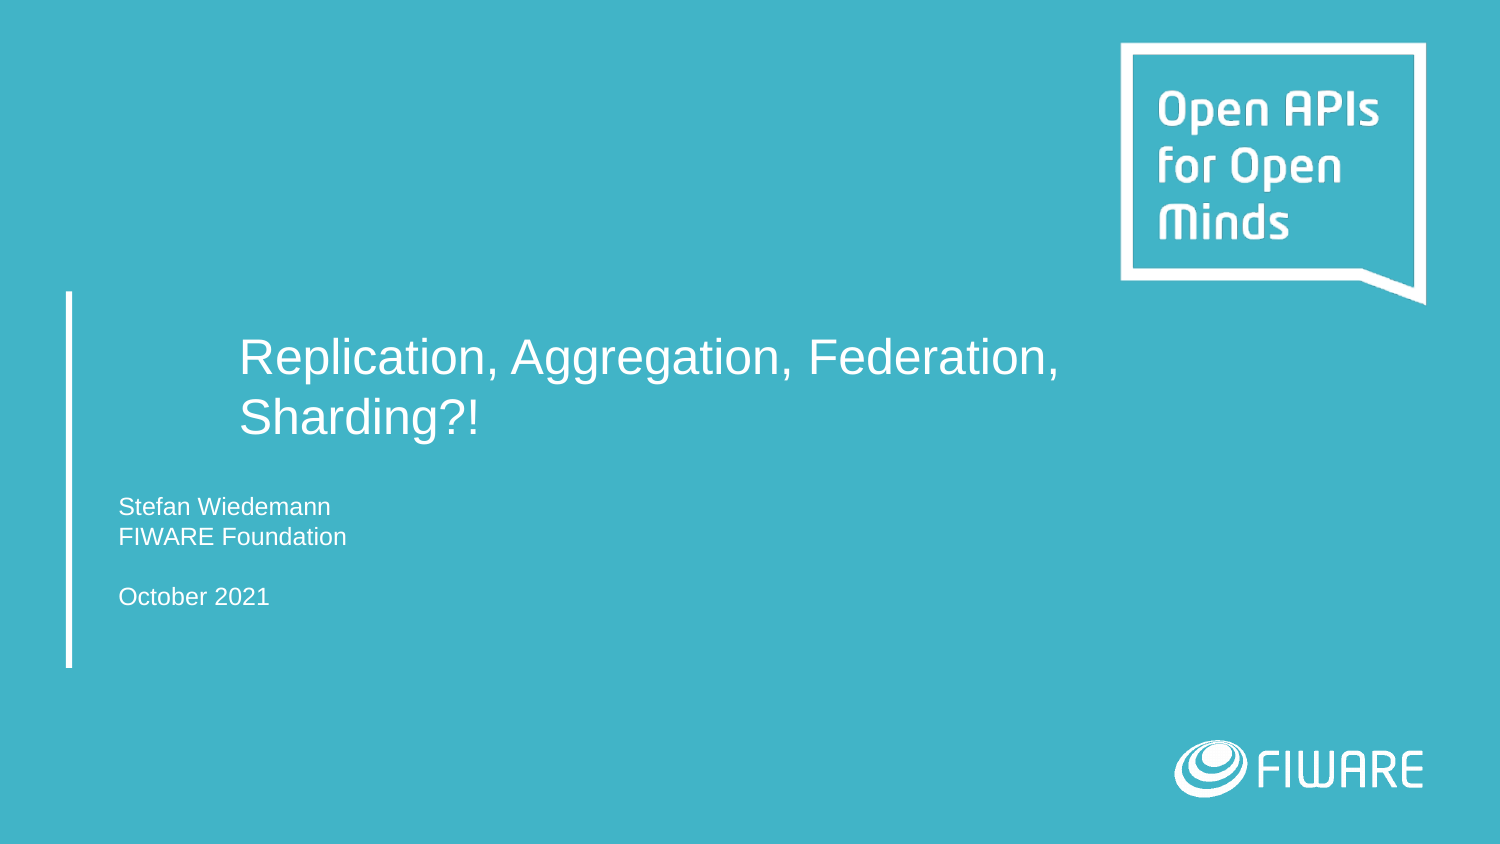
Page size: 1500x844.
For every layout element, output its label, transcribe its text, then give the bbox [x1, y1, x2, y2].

title Replication, Aggregation, Federation, Sharding?! [227, 313, 1161, 465]
subtitle Stefan Wiedemann FIWARE Foundation October 2021 [107, 479, 1383, 672]
picture [1115, 36, 1439, 307]
picture [1161, 722, 1439, 810]
